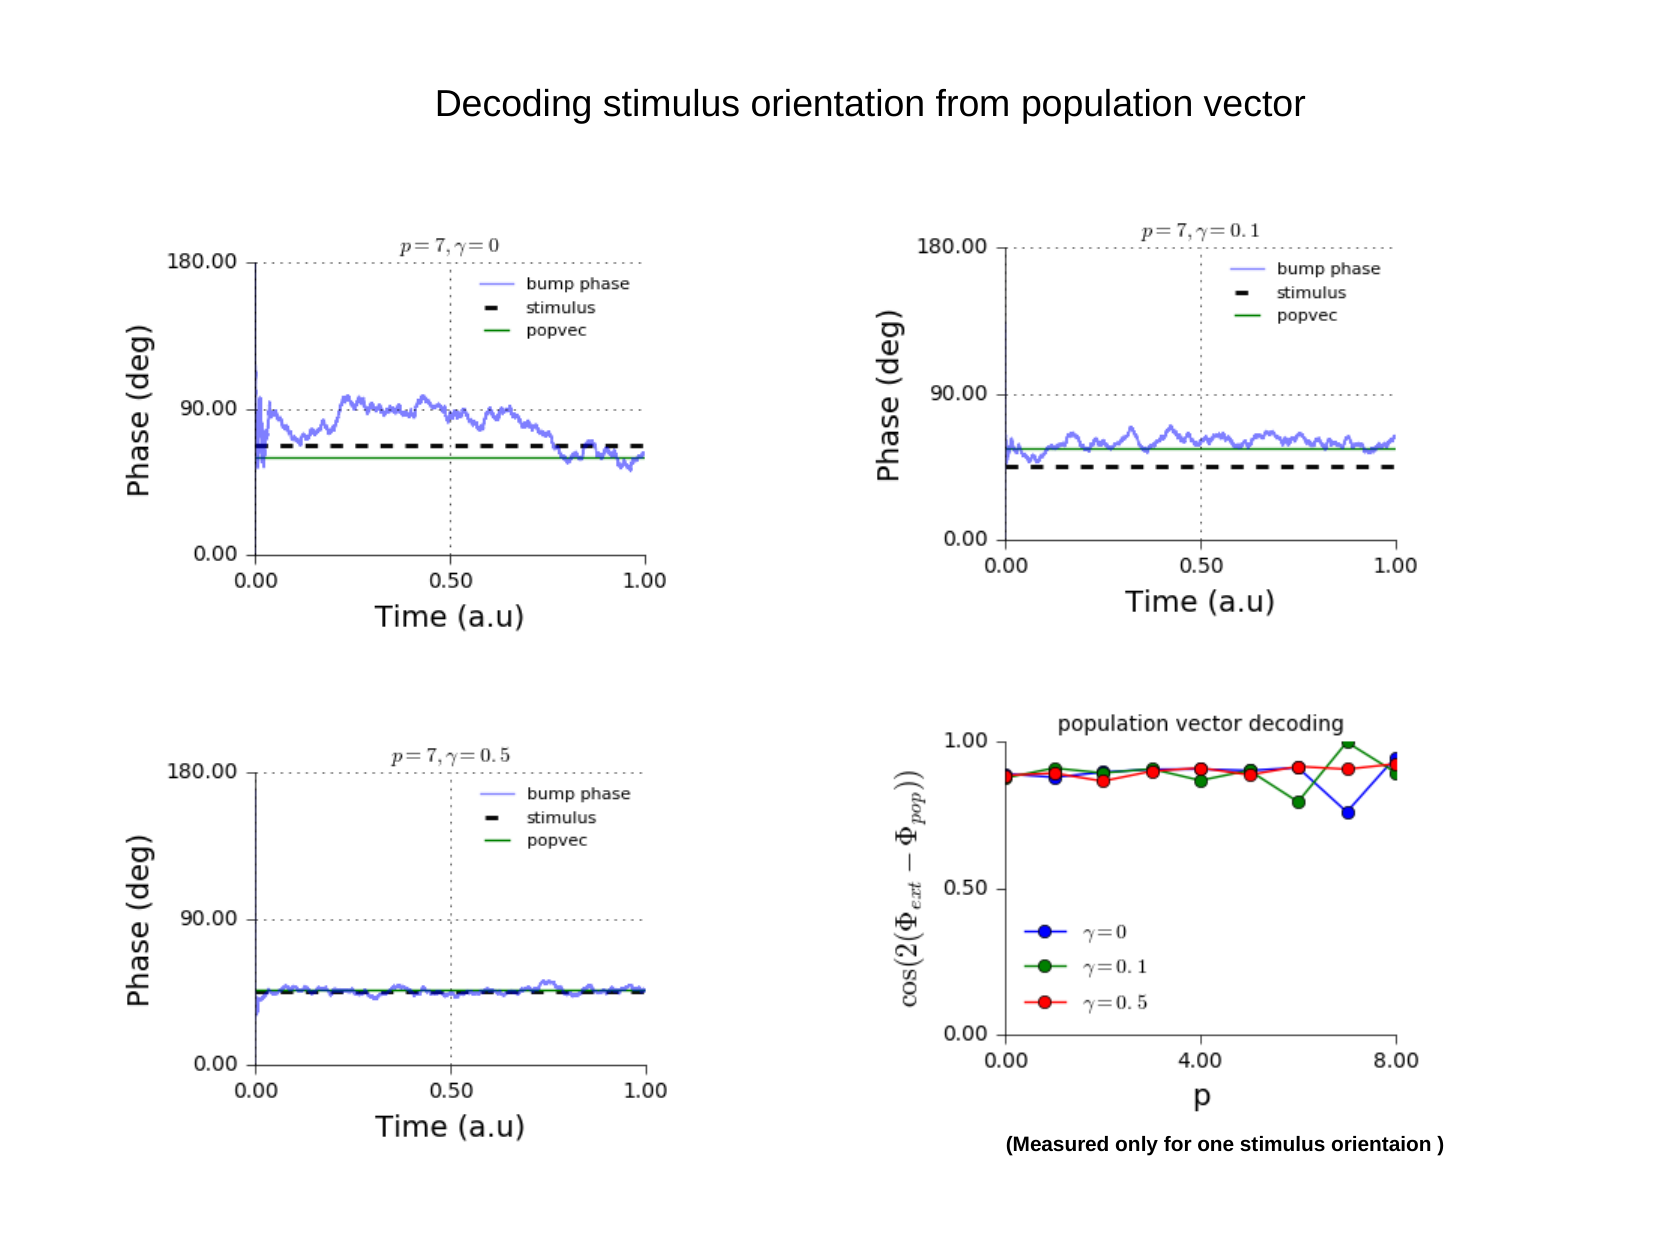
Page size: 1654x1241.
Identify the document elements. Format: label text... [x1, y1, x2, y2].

picture [105, 195, 705, 646]
text_box Decoding stimulus orientation from population vector [420, 75, 1321, 132]
picture [855, 674, 1456, 1125]
picture [855, 180, 1456, 631]
picture [105, 705, 706, 1156]
text_box (Measured only for one stimulus orientaion ) [991, 1124, 1460, 1164]
